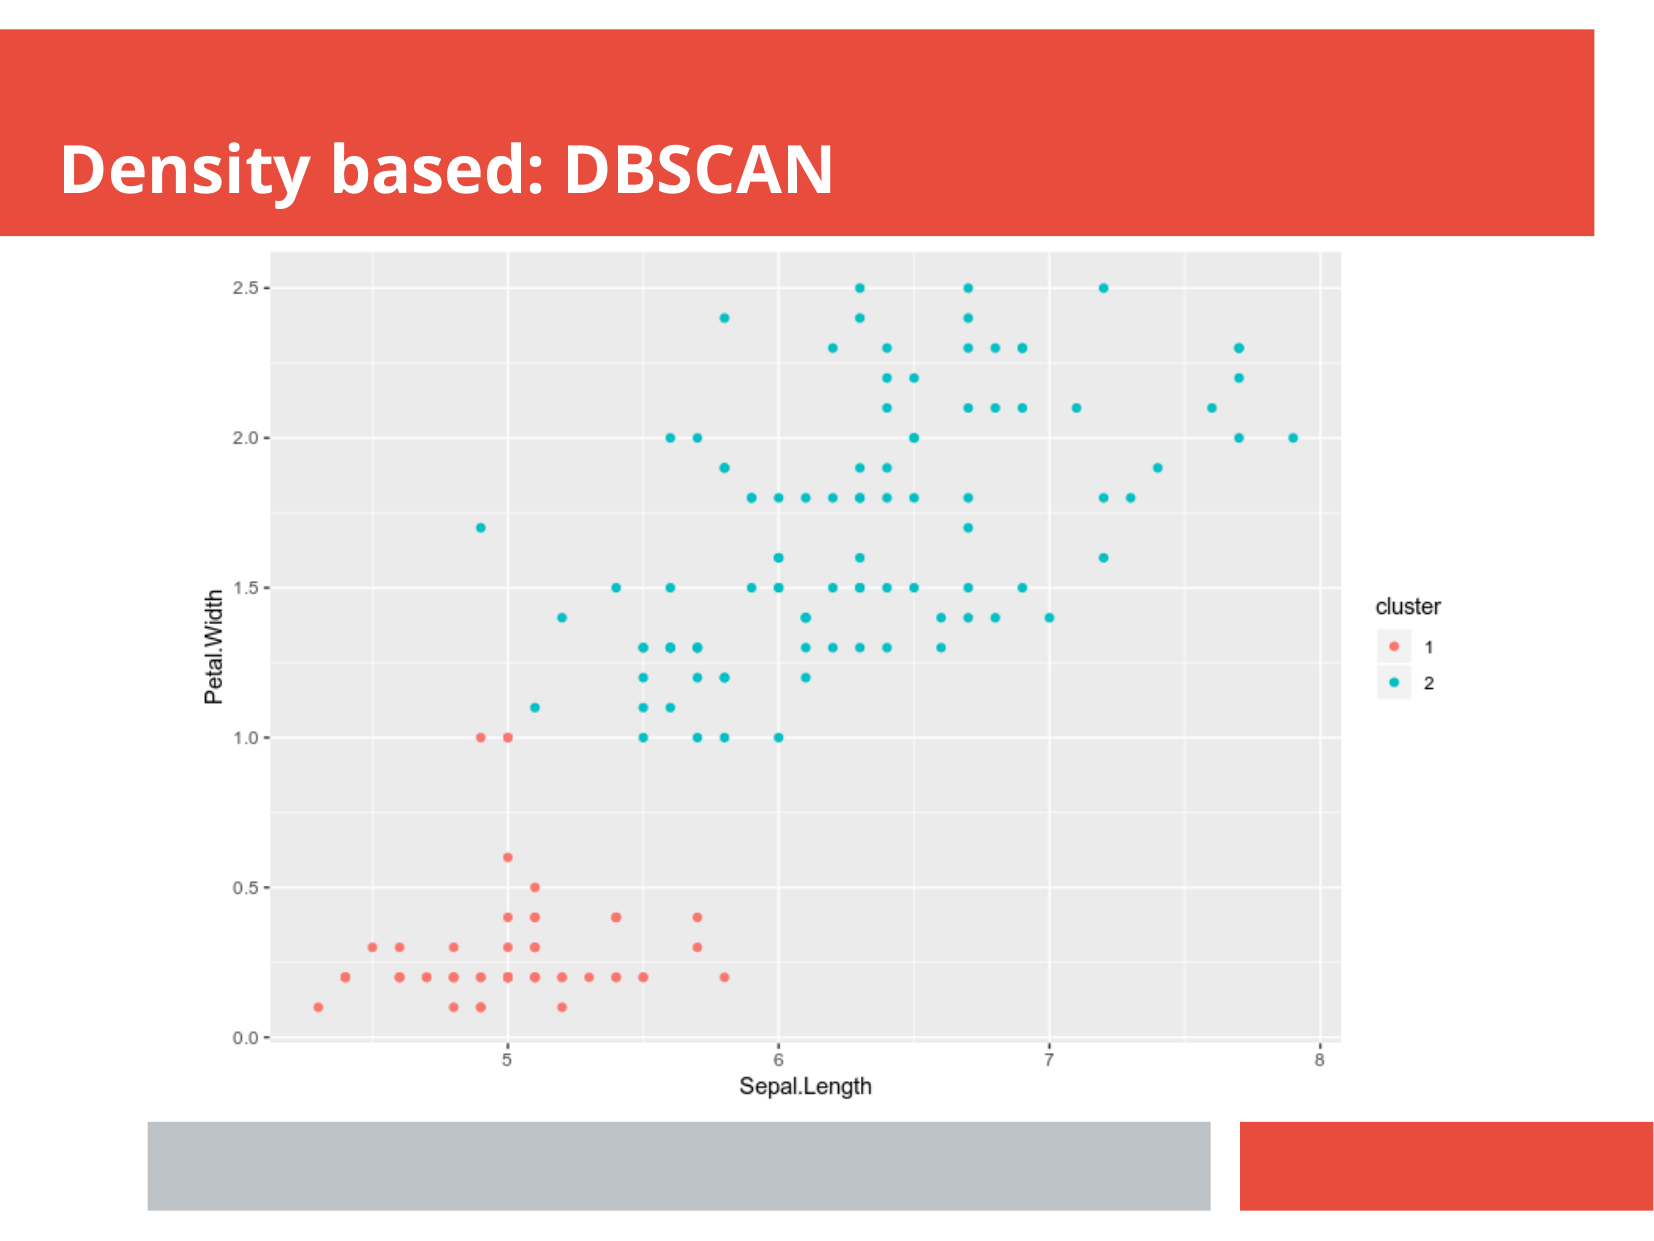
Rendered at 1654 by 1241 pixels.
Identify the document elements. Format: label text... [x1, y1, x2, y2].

text_box Density based: DBSCAN [58, 58, 1595, 207]
picture [194, 241, 1465, 1110]
